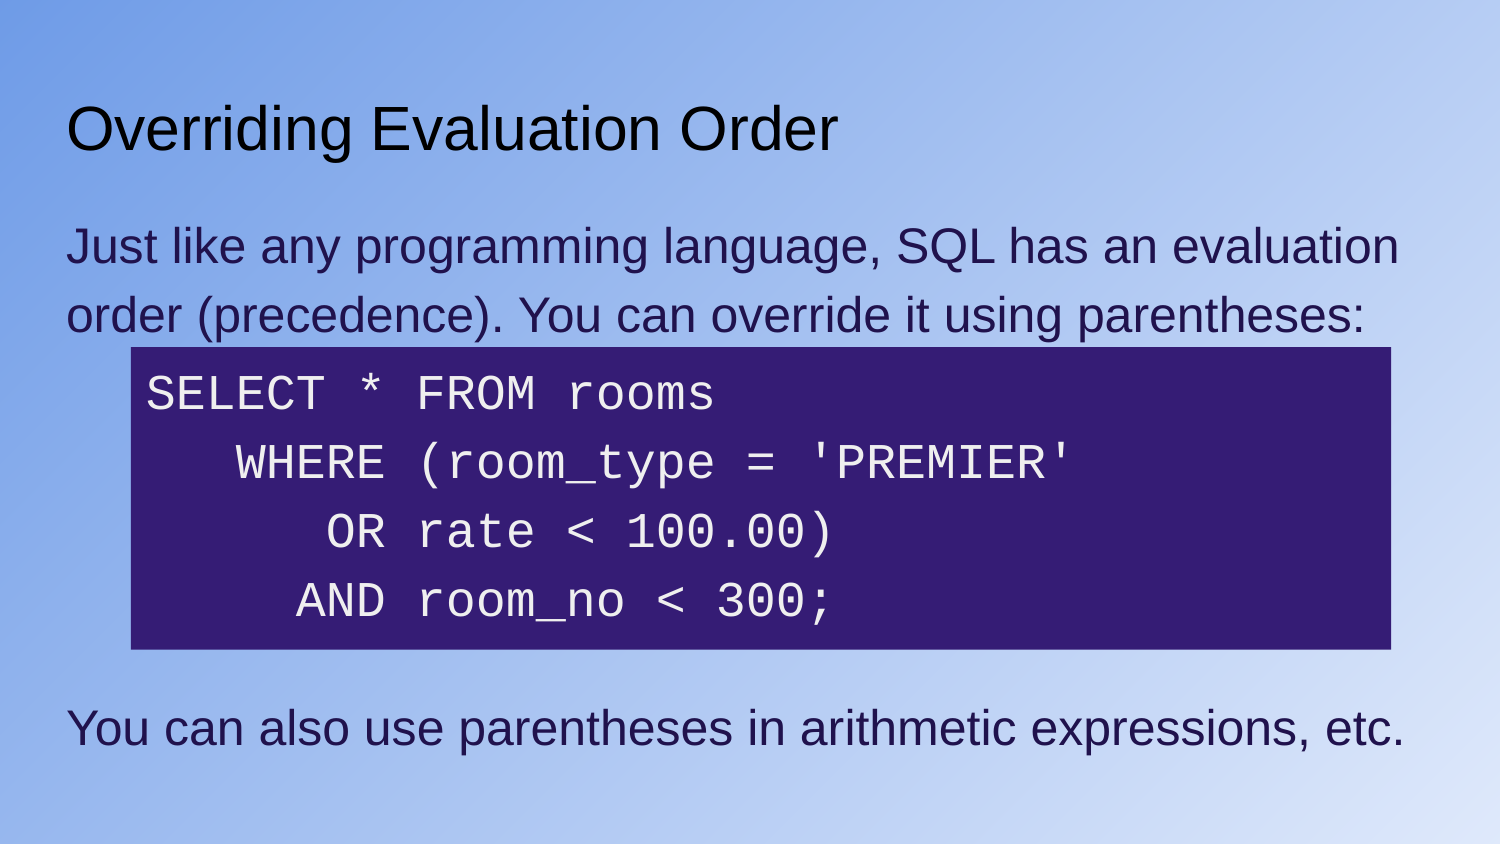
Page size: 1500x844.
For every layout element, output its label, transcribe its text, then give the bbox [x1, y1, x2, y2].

text_box SELECT * FROM rooms WHERE (room_type = 'PREMIER' OR rate < 100.00) AND room_no < 300; [130, 347, 1392, 650]
title Overriding Evaluation Order [51, 72, 1449, 167]
list Just like any programming language, SQL has an evaluation order (precedence). You can override it using parentheses: You can also use parentheses in arithmetic expressions, etc. [51, 189, 1449, 750]
